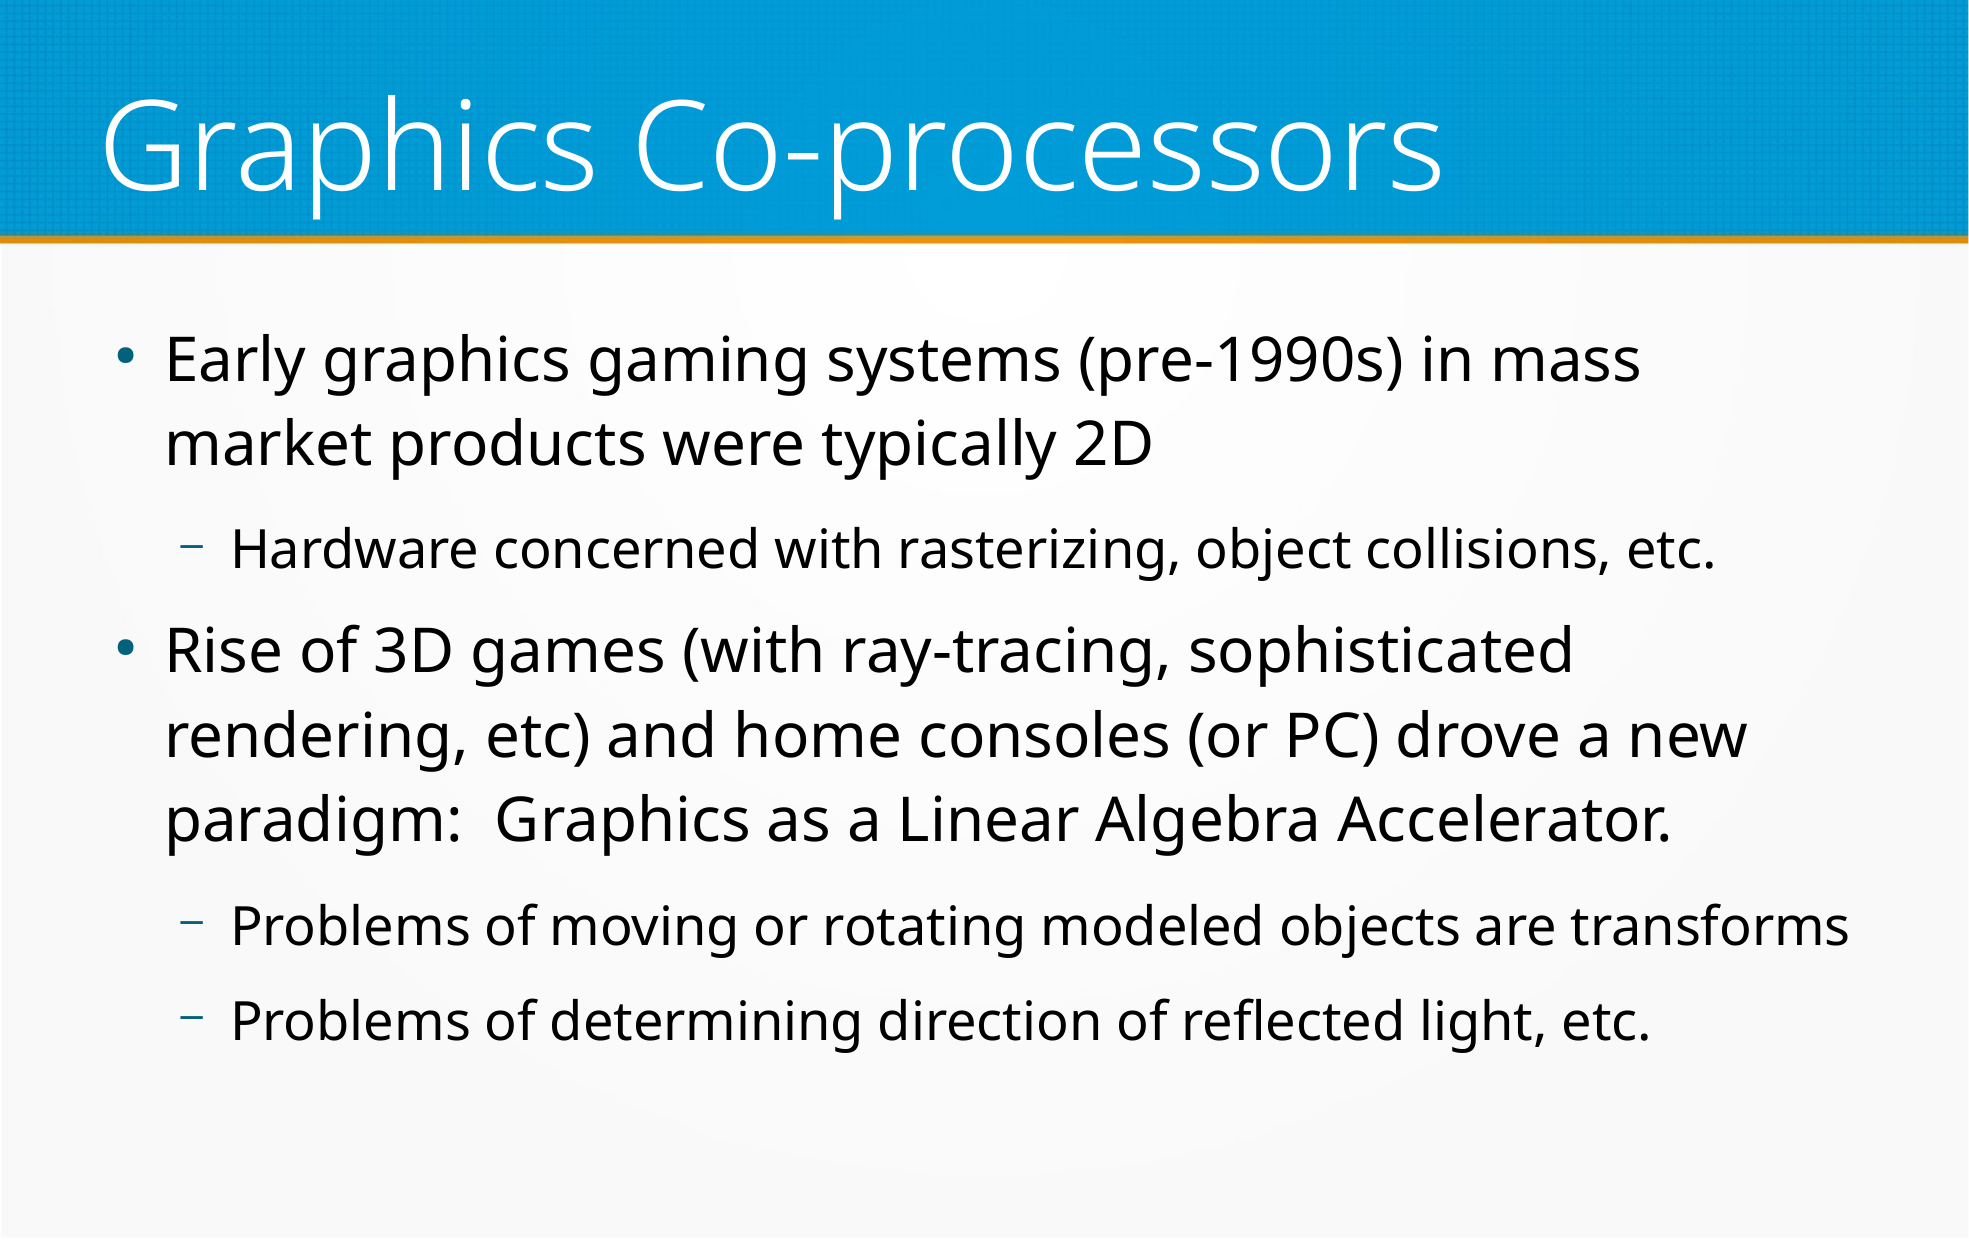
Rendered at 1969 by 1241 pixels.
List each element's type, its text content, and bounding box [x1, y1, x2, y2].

picture [0, 233, 1969, 1241]
list Early graphics gaming systems (pre-1990s) in mass market products were typically 2D Hardware concerned with rasterizing, object collisions, etc. Rise of 3D games (with ray-tracing, sophisticated rendering, etc) and home consoles (or PC) drove a new paradigm: Graphics as a Linear Algebra Accelerator. Problems of moving or rotating modeled objects are transforms Problems of determining direction of reflected light, etc. [98, 315, 1861, 1081]
title Graphics Co-processors [98, 19, 1870, 227]
